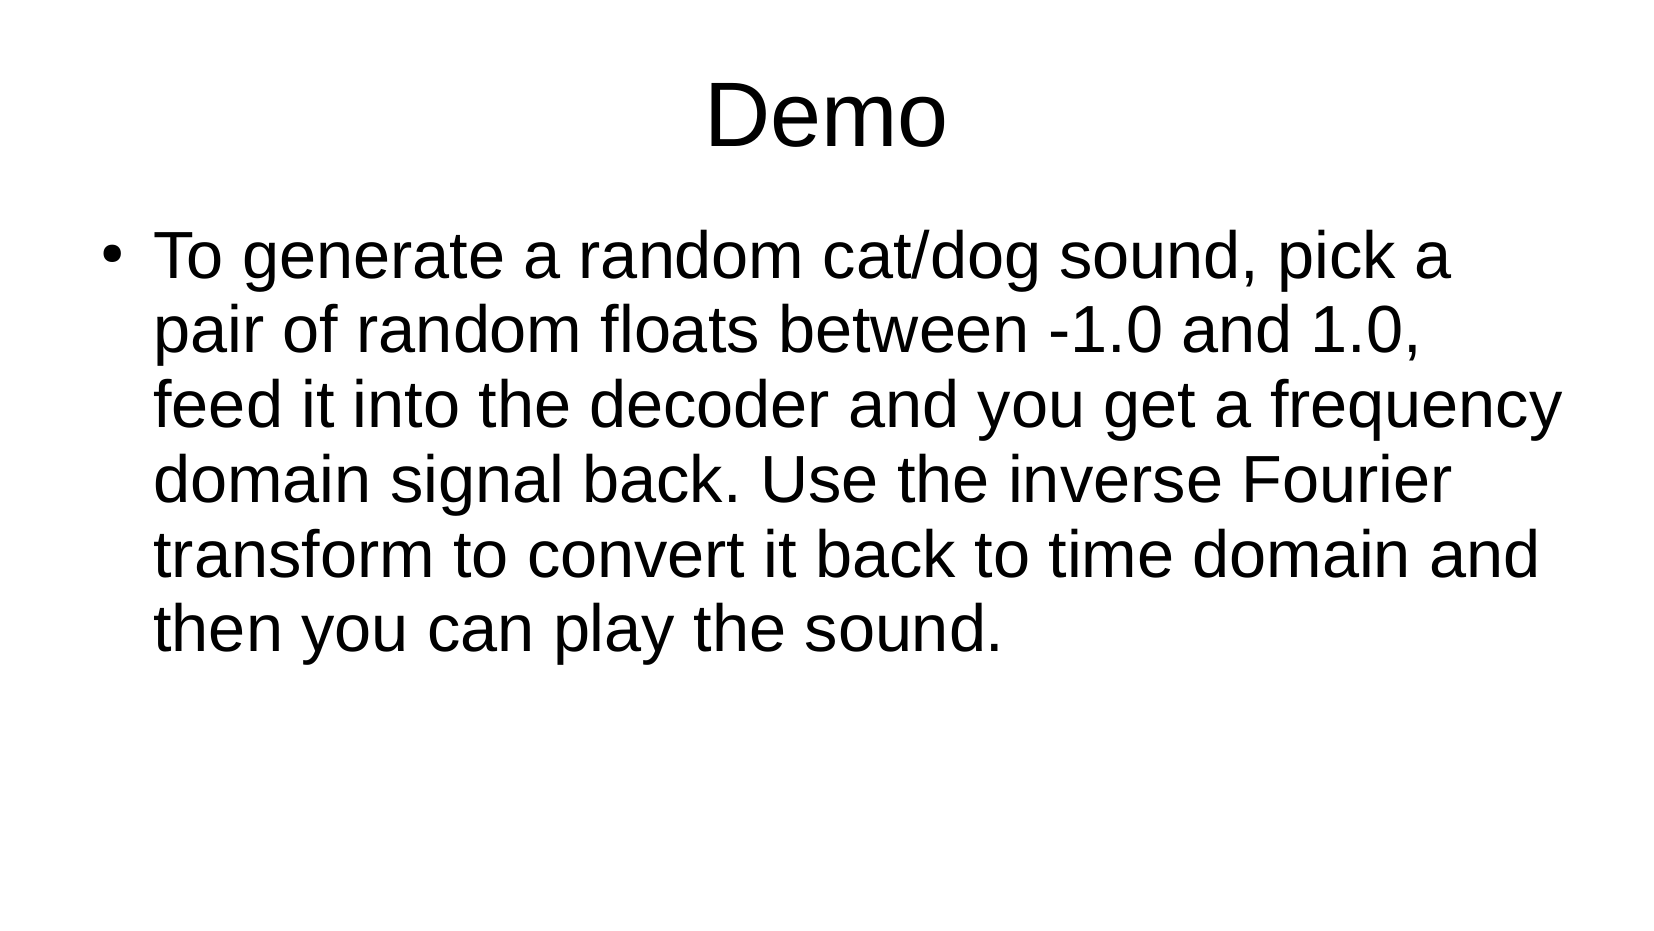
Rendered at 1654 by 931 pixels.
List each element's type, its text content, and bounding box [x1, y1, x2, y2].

title Demo [82, 37, 1571, 193]
list To generate a random cat/dog sound, pick a pair of random floats between -1.0 and 1.0, feed it into the decoder and you get a frequency domain signal back. Use the inverse Fourier transform to convert it back to time domain and then you can play the sound. [82, 217, 1571, 758]
